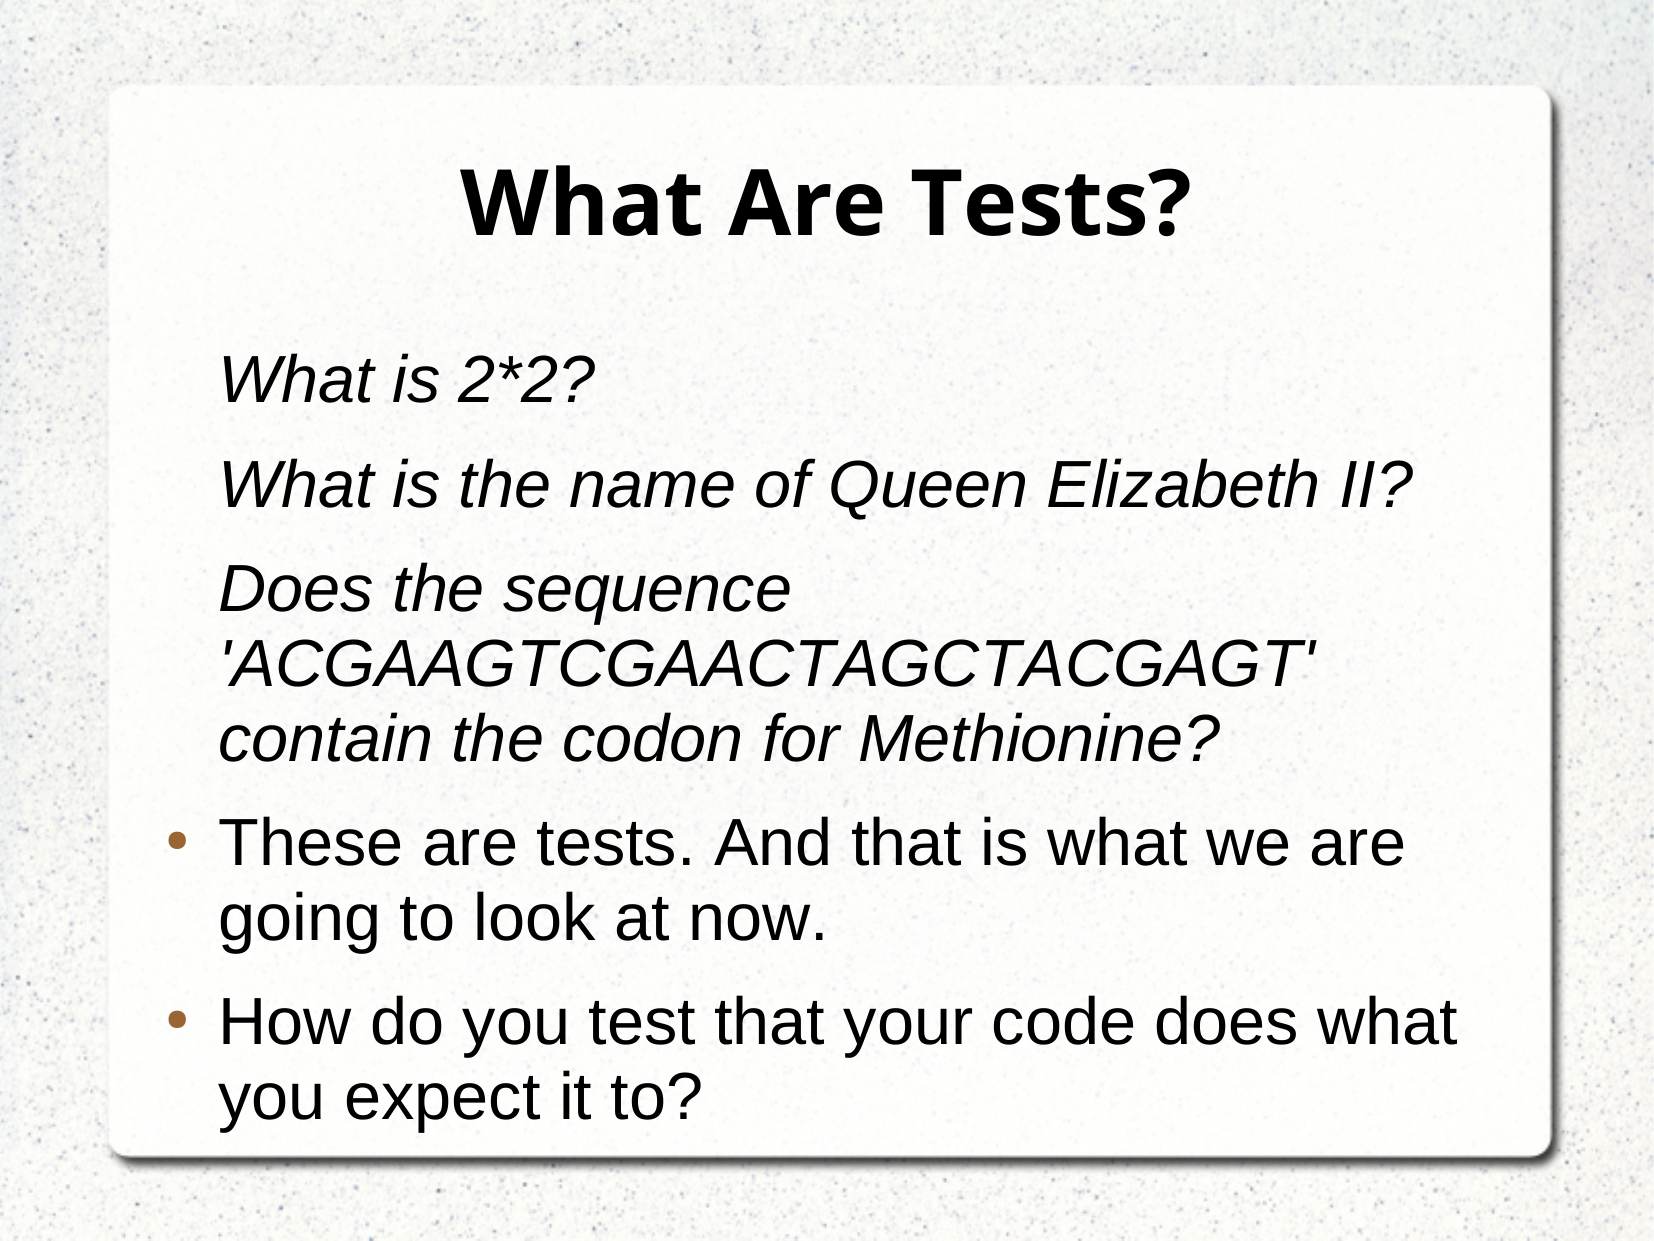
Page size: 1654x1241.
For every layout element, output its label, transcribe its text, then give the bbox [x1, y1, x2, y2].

picture [0, 0, 1654, 1241]
title What Are Tests? [118, 96, 1536, 304]
list What is 2*2? What is the name of Queen Elizabeth II? Does the sequence 'ACGAAGTCGAACTAGCTACGAGT' contain the codon for Methionine? These are tests. And that is what we are going to look at now. How do you test that your code does what you expect it to? [147, 342, 1506, 1132]
